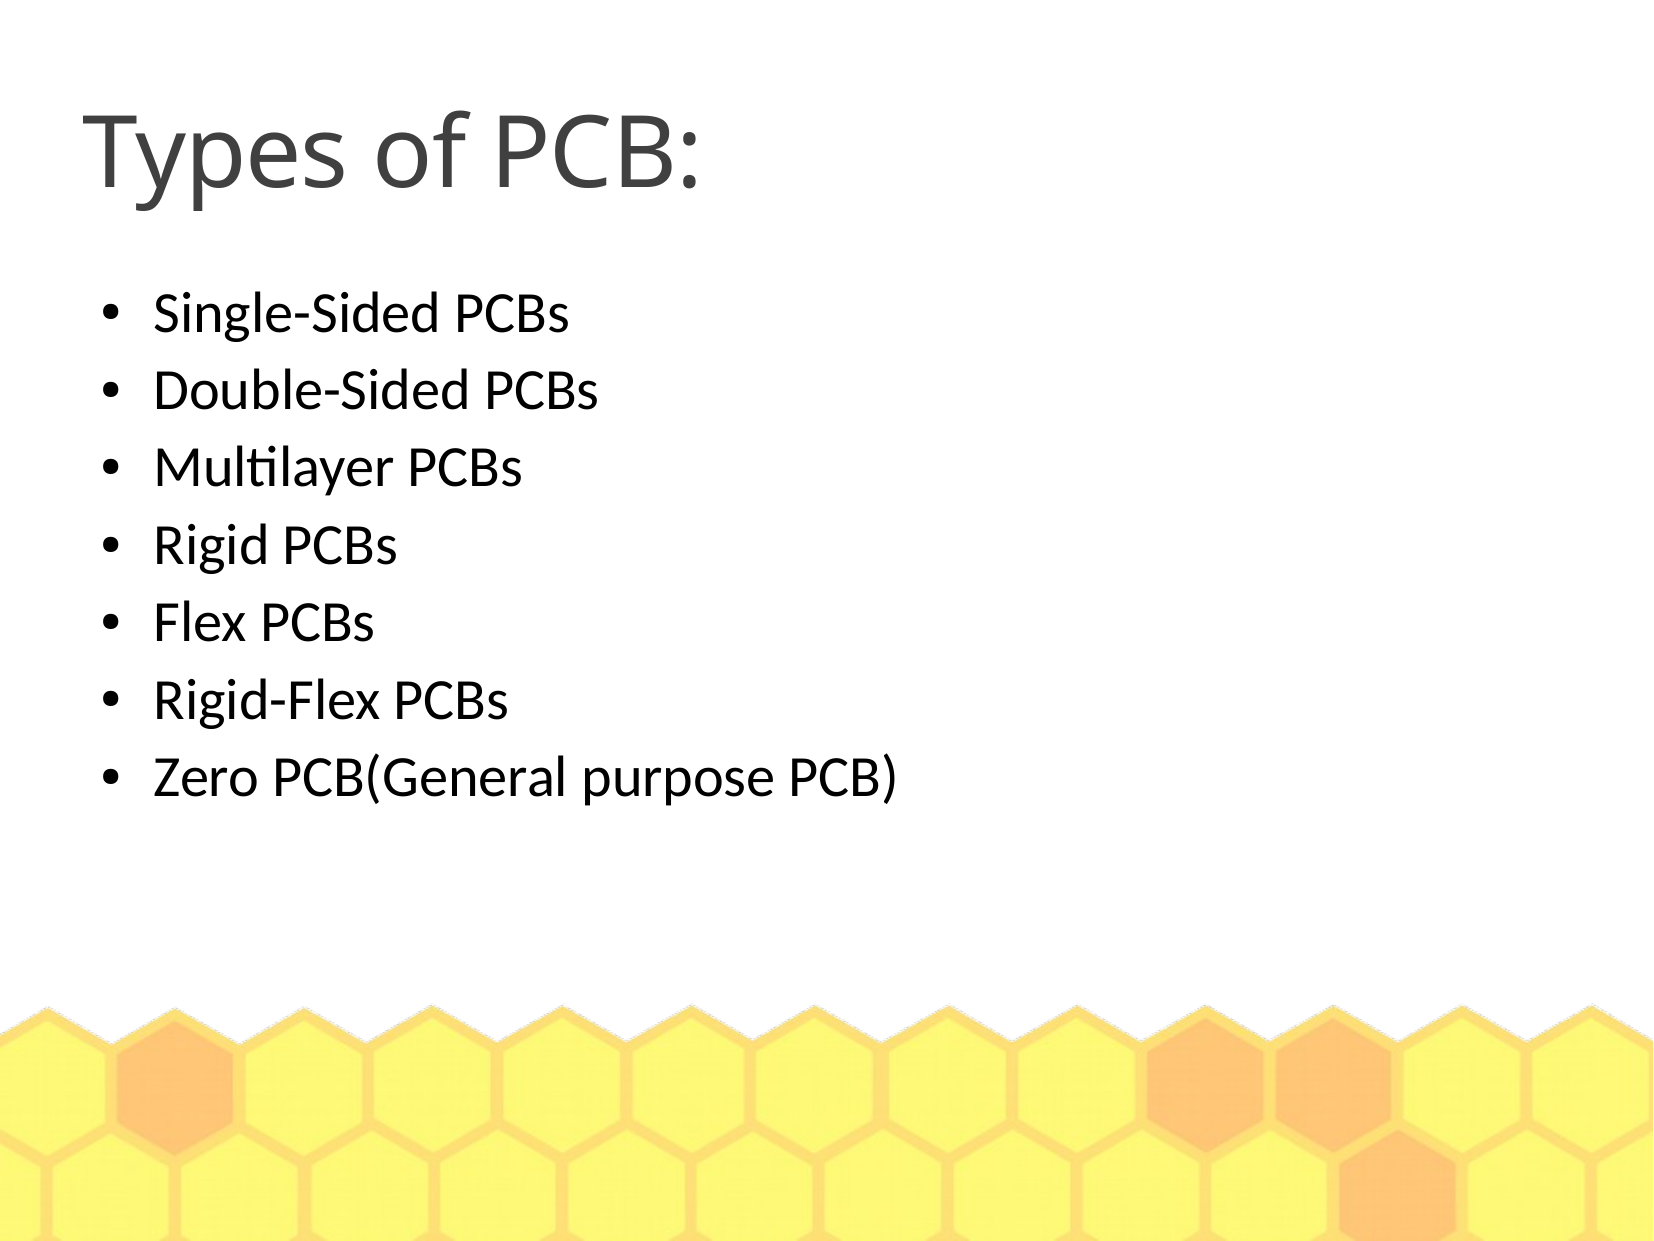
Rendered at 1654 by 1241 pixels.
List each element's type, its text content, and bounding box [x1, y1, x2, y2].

list Single-Sided PCBs Double-Sided PCBs Multilayer PCBs Rigid PCBs Flex PCBs Rigid-Flex PCBs Zero PCB(General purpose PCB) [82, 290, 1571, 1010]
picture [0, 1001, 1654, 1241]
title Types of PCB: [82, 49, 1571, 257]
